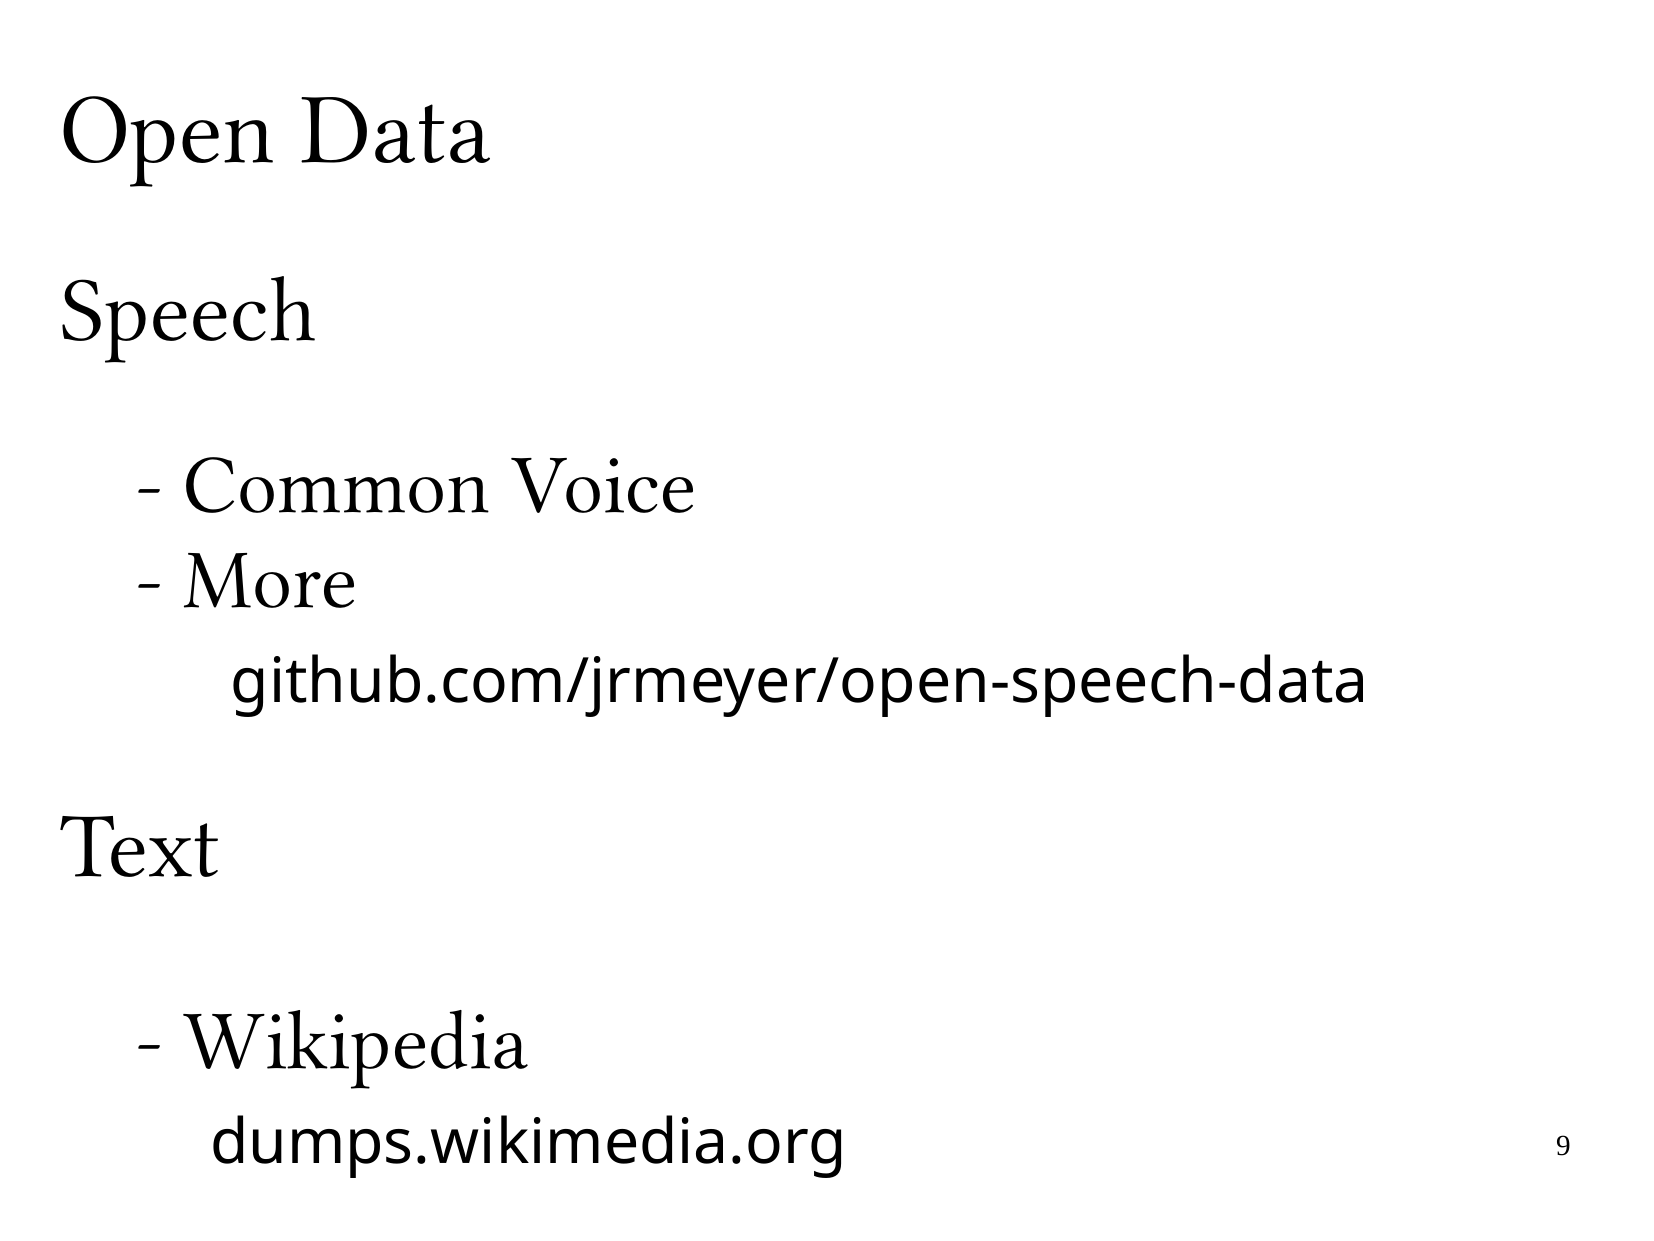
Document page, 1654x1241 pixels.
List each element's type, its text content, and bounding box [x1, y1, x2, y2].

subtitle Open Data Speech - Common Voice - More github.com/jrmeyer/open-speech-data Text - Wikipedia dumps.wikimedia.org [60, 72, 1549, 1241]
